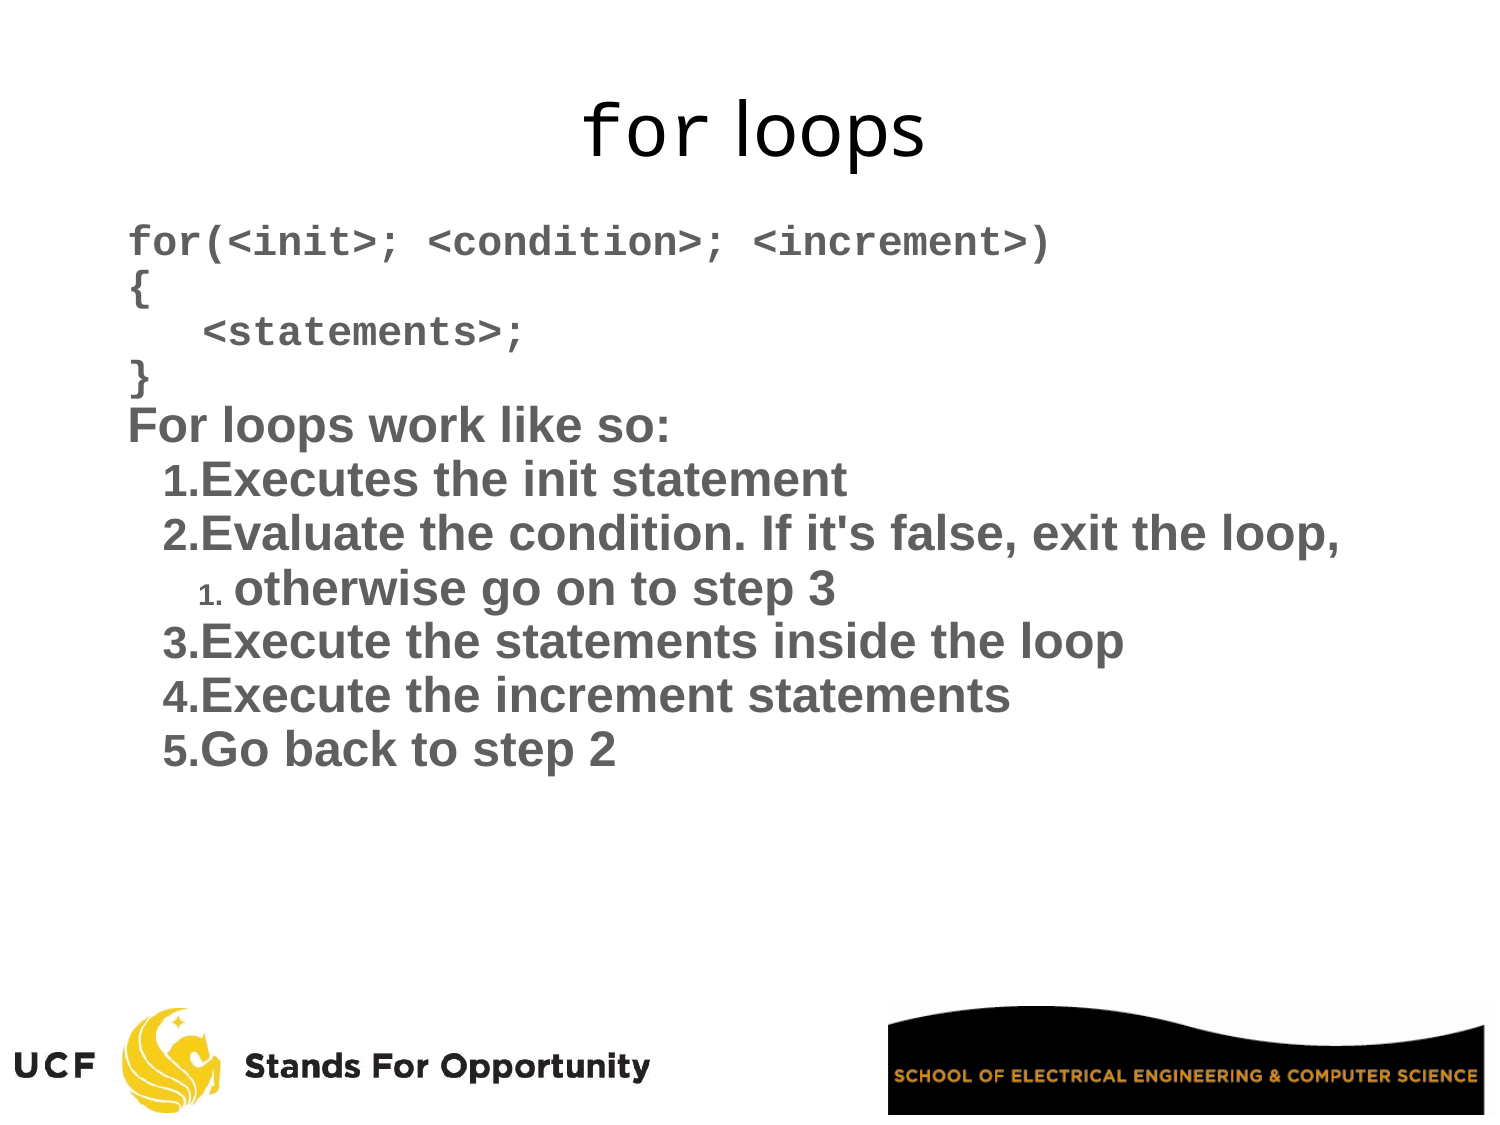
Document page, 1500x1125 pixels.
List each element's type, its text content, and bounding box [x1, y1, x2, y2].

picture [887, 1006, 1497, 1115]
text_box for(<init>; <condition>; <increment>) { <statements>; } For loops work like so: Executes the init statement Evaluate the condition. If it's false, exit the loop, otherwise go on to step 3 Execute the statements inside the loop Execute the increment statements Go back to step 2 [112, 212, 1388, 1000]
text_box for loops [79, 52, 1427, 200]
picture [15, 1008, 650, 1113]
